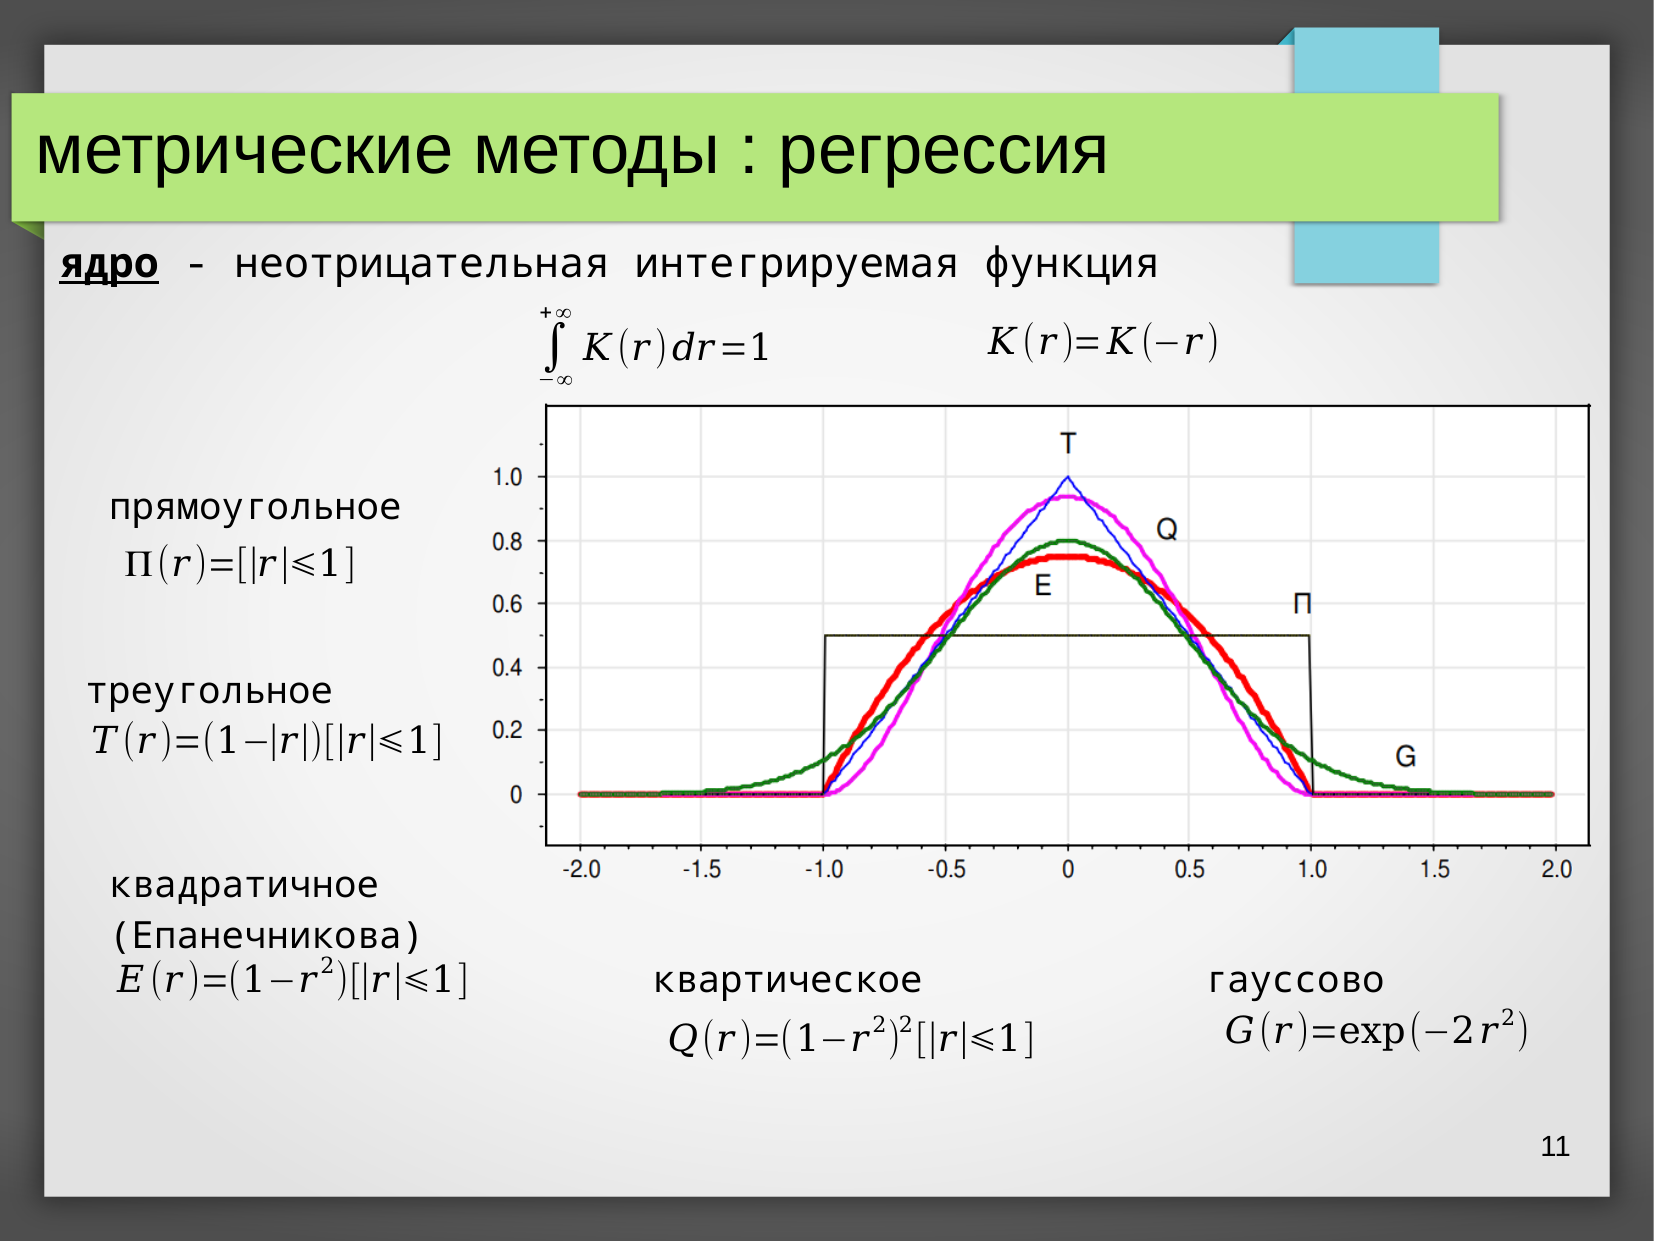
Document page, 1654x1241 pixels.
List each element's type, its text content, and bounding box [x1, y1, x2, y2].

chart [109, 953, 475, 1004]
text_box квадратичное (Епанечникова) [94, 850, 500, 953]
chart [531, 307, 779, 388]
title метрические методы : регрессия [35, 108, 1170, 190]
text_box треугольное [70, 655, 476, 720]
chart [85, 720, 449, 766]
picture [0, 0, 1654, 1241]
text_box гауссово [1189, 944, 1595, 1009]
chart [661, 1012, 1041, 1063]
text_box прямоугольное [94, 472, 438, 532]
subtitle ядро - неотрицательная интегрируемая функция [59, 236, 1288, 287]
chart [118, 541, 362, 588]
chart [980, 320, 1226, 367]
chart [1218, 1009, 1536, 1056]
text_box квартическое [637, 944, 1043, 1009]
